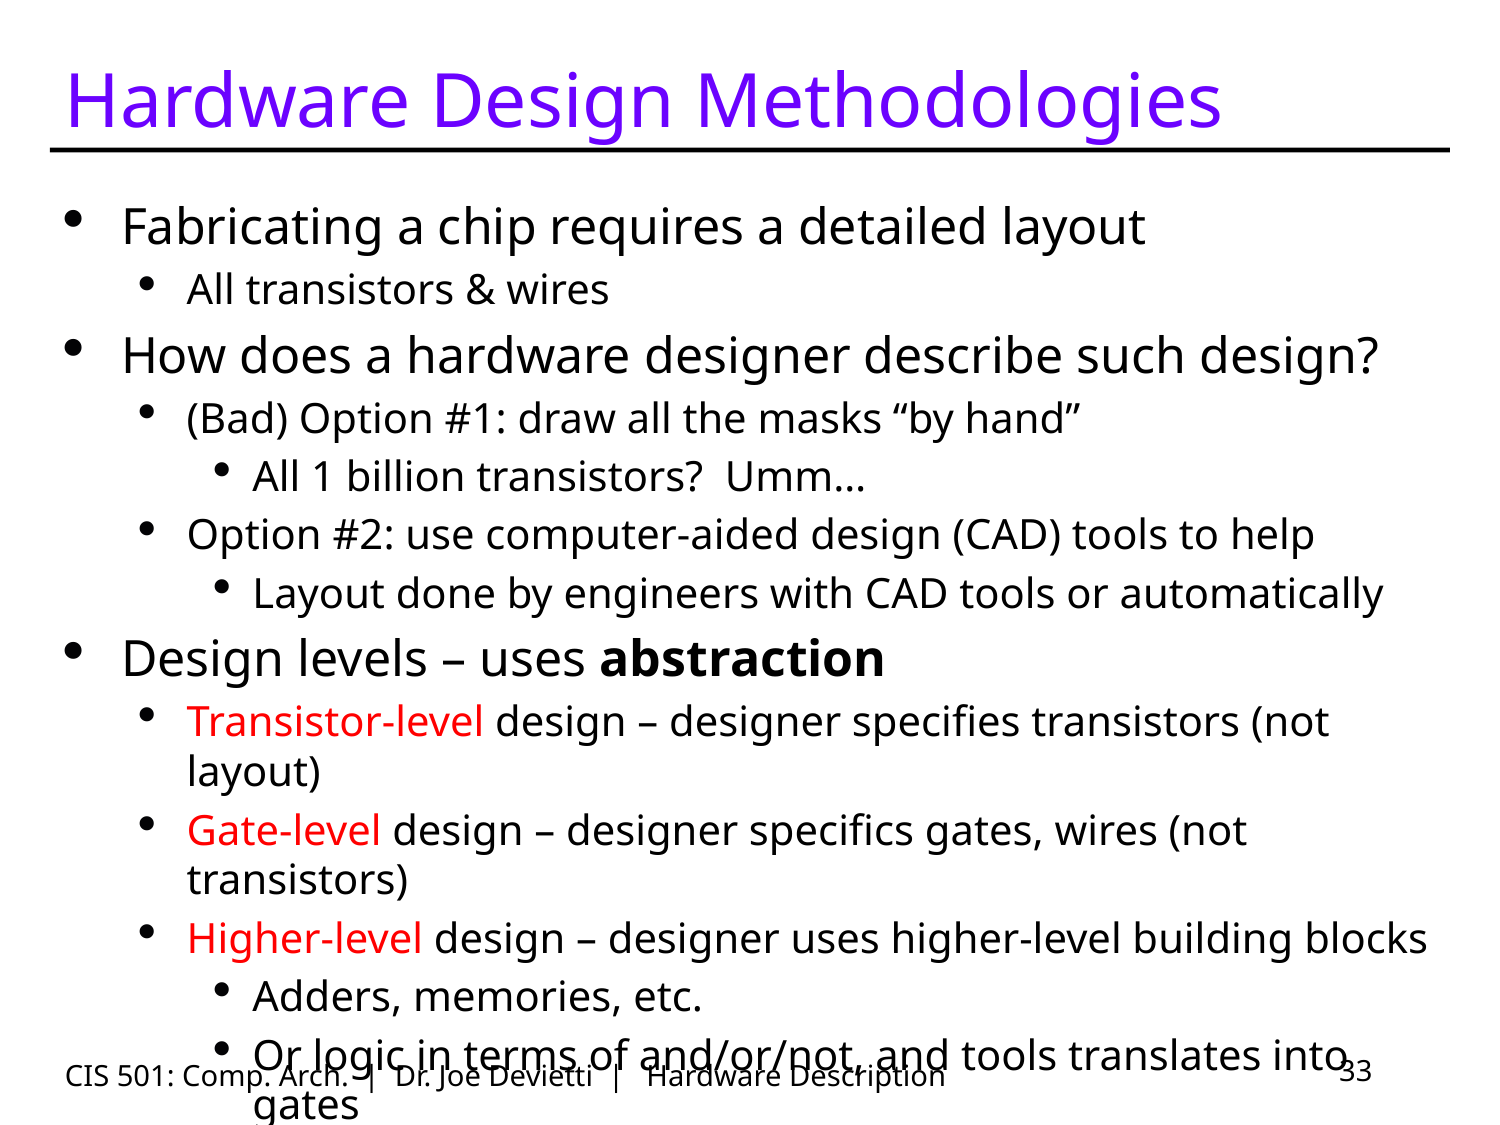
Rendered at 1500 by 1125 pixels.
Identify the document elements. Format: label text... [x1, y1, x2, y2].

text_box CIS 501: Comp. Arch. | Dr. Joe Devietti | Hardware Description [49, 1050, 988, 1100]
text_box Hardware Design Methodologies [49, 37, 1375, 150]
text_box <number> [1329, 1050, 1342, 1067]
text_box <number> [1074, 1050, 1388, 1100]
text_box Fabricating a chip requires a detailed layout All transistors & wires How does a hardware designer describe such design? (Bad) Option #1: draw all the masks “by hand” All 1 billion transistors? Umm… Option #2: use computer-aided design (CAD) tools to help Layout done by engineers with CAD tools or automatically Design levels – uses abstraction Transistor-level design – designer specifies transistors (not layout) Gate-level design – designer specifics gates, wires (not transistors) Higher-level design – designer uses higher-level building blocks Adders, memories, etc. Or logic in terms of and/or/not, and tools translates into gates [49, 187, 1450, 1050]
